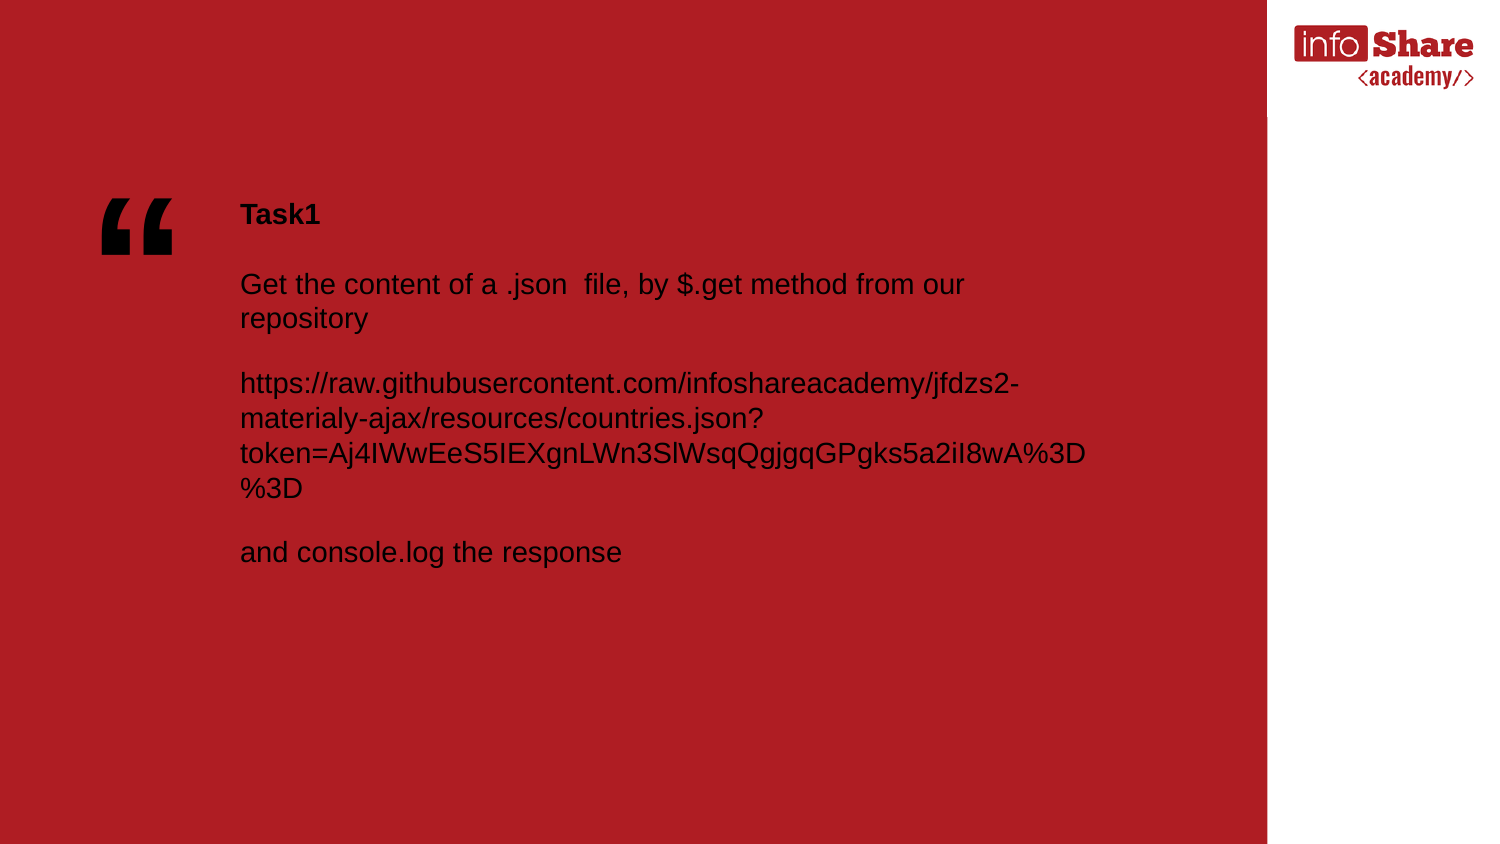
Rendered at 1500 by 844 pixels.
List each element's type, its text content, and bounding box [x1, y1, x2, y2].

list Task1 Get the content of a .json file, by $.get method from our repository https://raw.githubusercontent.com/infoshareacademy/jfdzs2-materialy-ajax/resources/countries.json?token=Aj4IWwEeS5IEXgnLWn3SlWsqQgjgqGPgks5a2iI8wA%3D%3D and console.log the response [225, 180, 1112, 726]
picture [1267, 0, 1500, 117]
